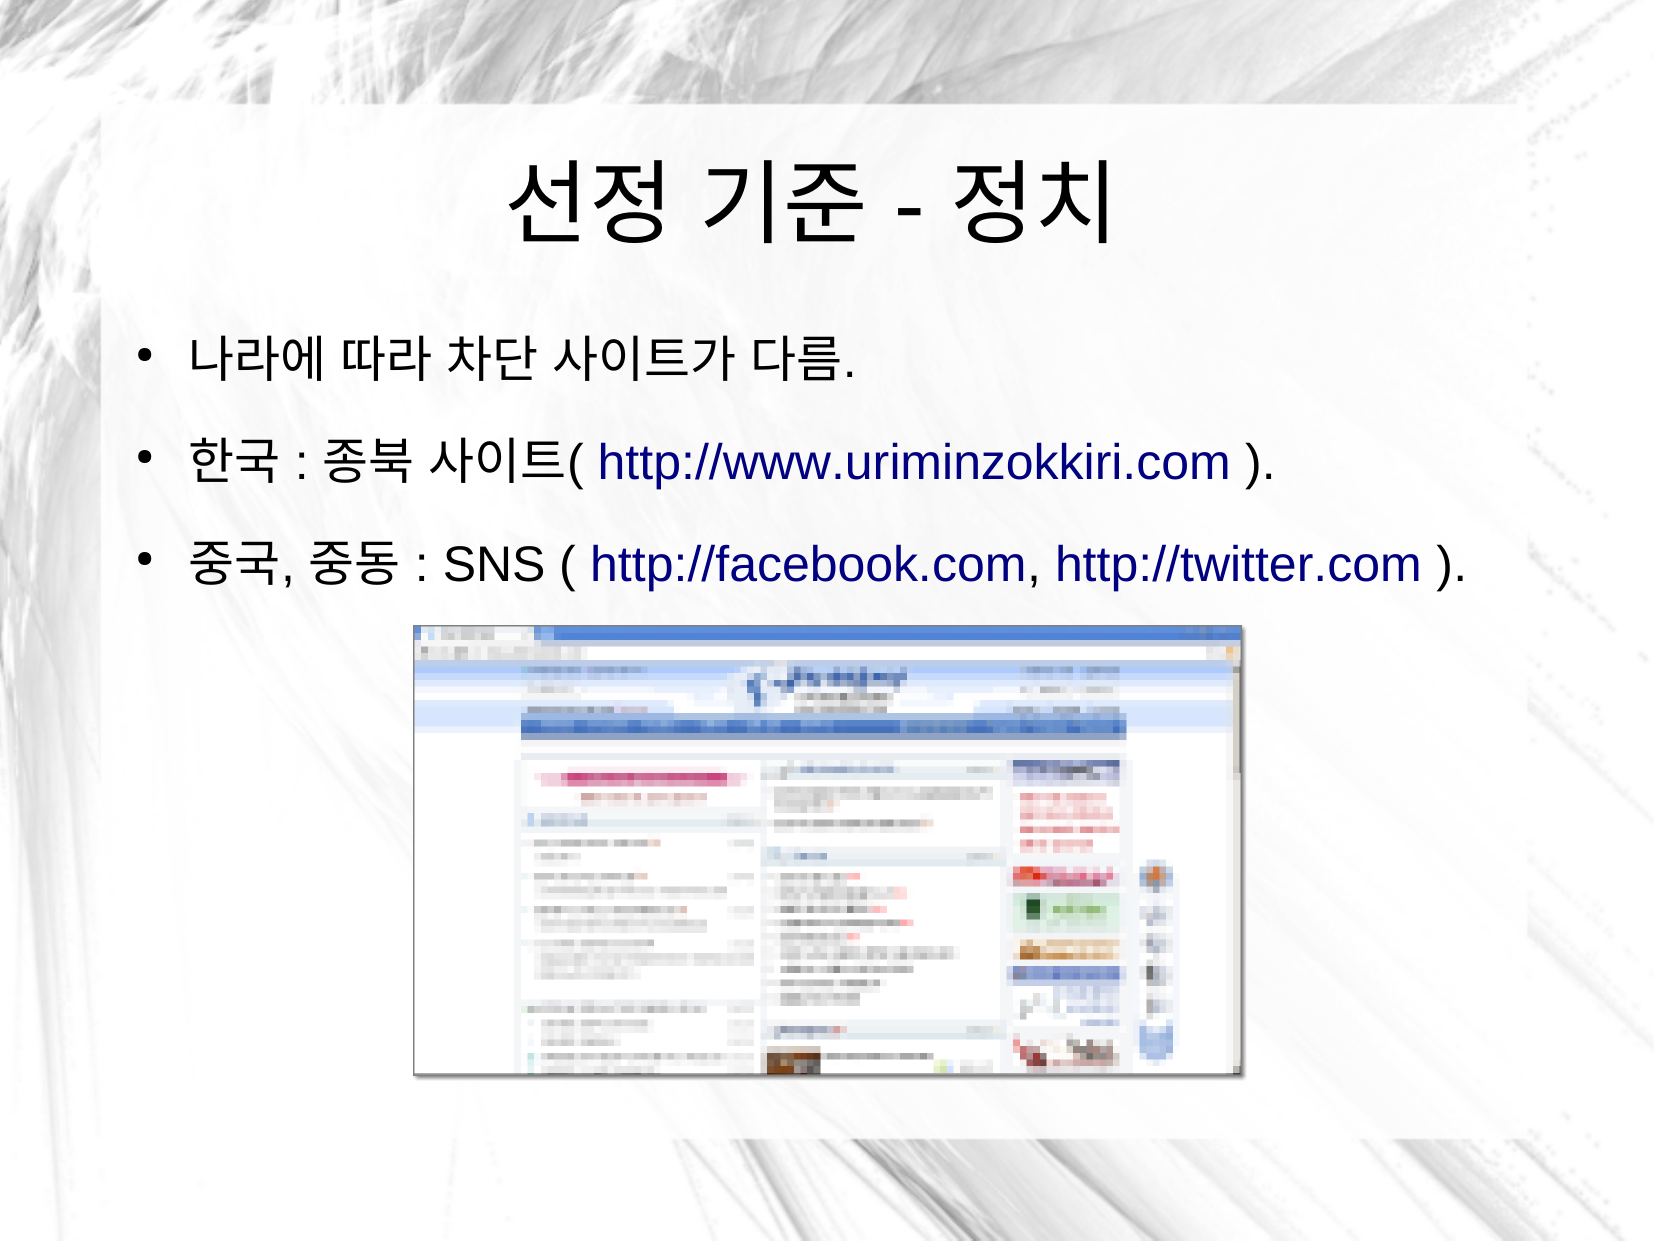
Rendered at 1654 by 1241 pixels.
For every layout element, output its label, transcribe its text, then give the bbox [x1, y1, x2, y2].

list 나라에 따라 차단 사이트가 다름. 한국 : 종북 사이트( http://www.uriminzokkiri.com ). 중국, 중동 : SNS ( http://facebook.com, http://twitter.com ). [118, 319, 1571, 1104]
picture [0, 0, 1654, 1241]
title 선정 기준 - 정치 [118, 112, 1506, 281]
